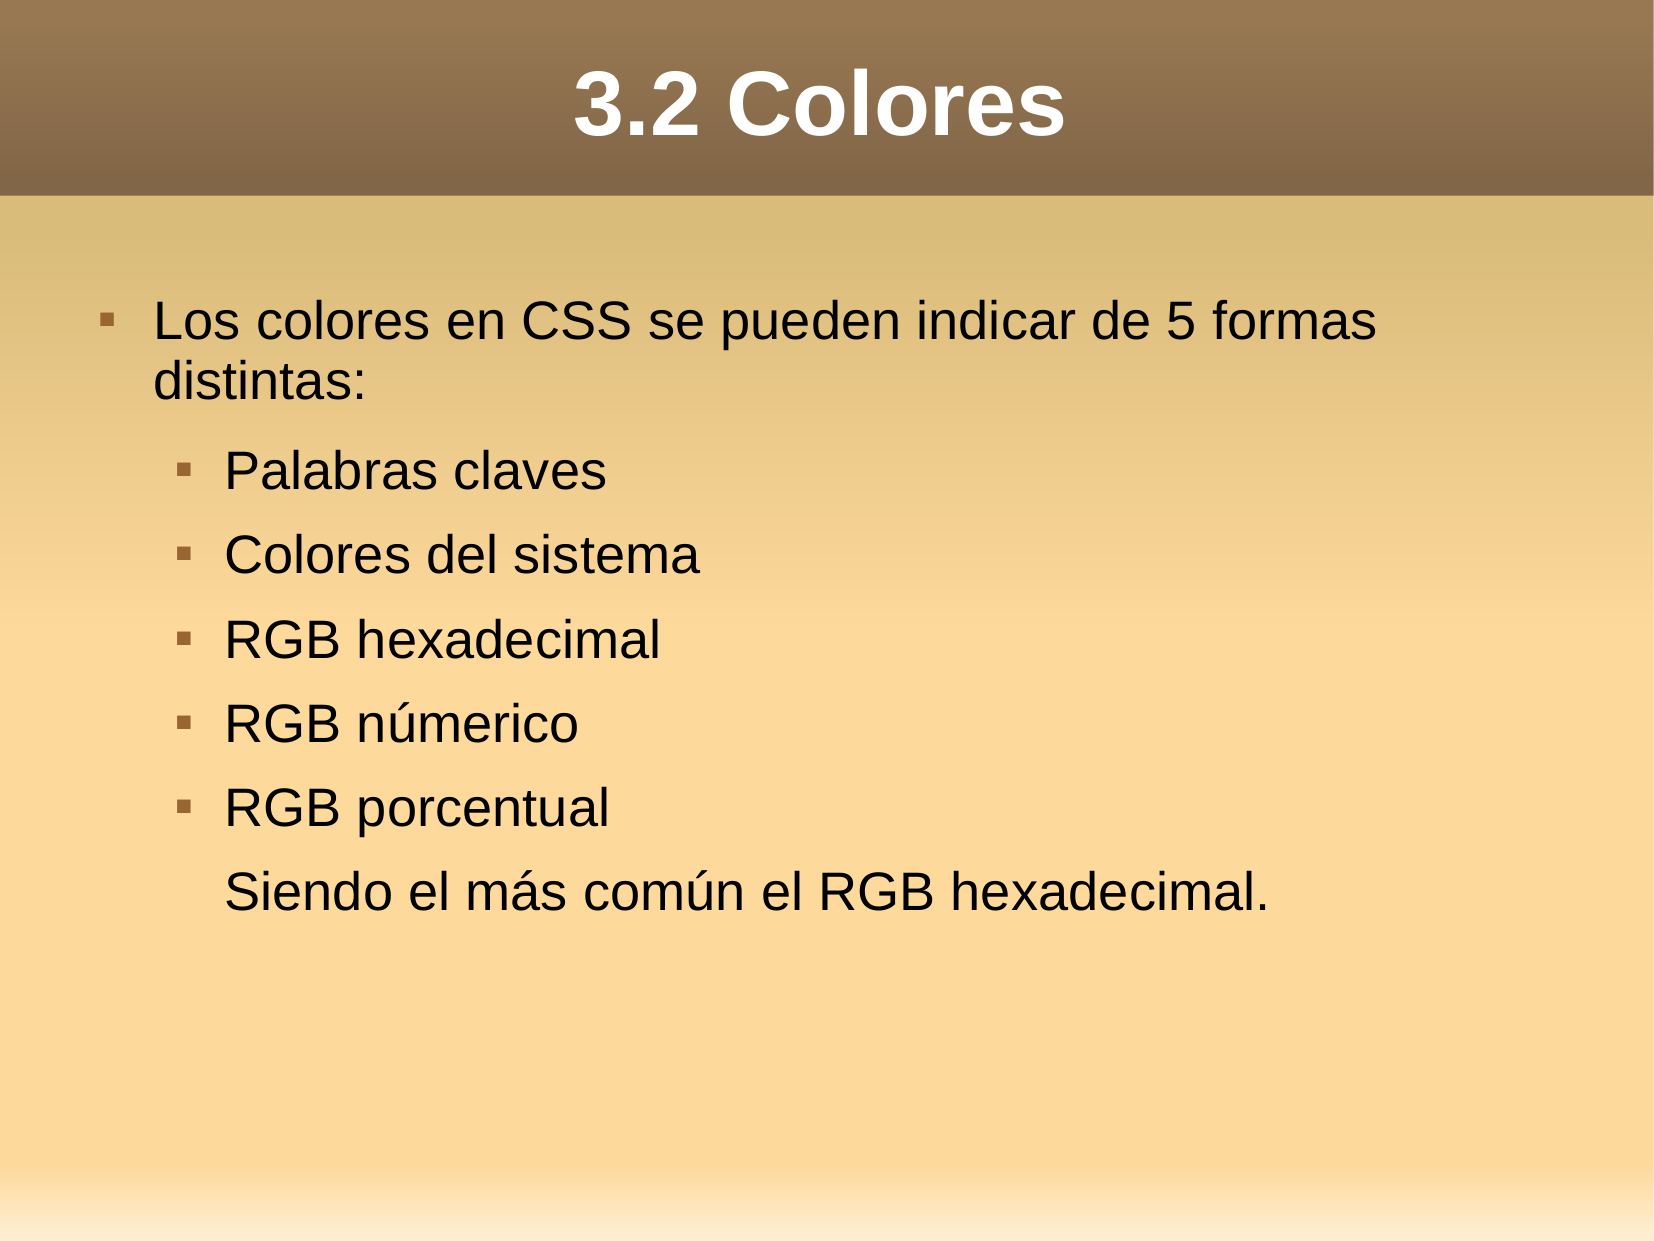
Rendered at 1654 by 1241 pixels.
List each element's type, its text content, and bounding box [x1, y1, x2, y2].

list Los colores en CSS se pueden indicar de 5 formas distintas: Palabras claves Colores del sistema RGB hexadecimal RGB númerico RGB porcentual Siendo el más común el RGB hexadecimal. [82, 290, 1571, 1094]
picture [0, 0, 1654, 1241]
title 3.2 Colores [76, 7, 1565, 200]
